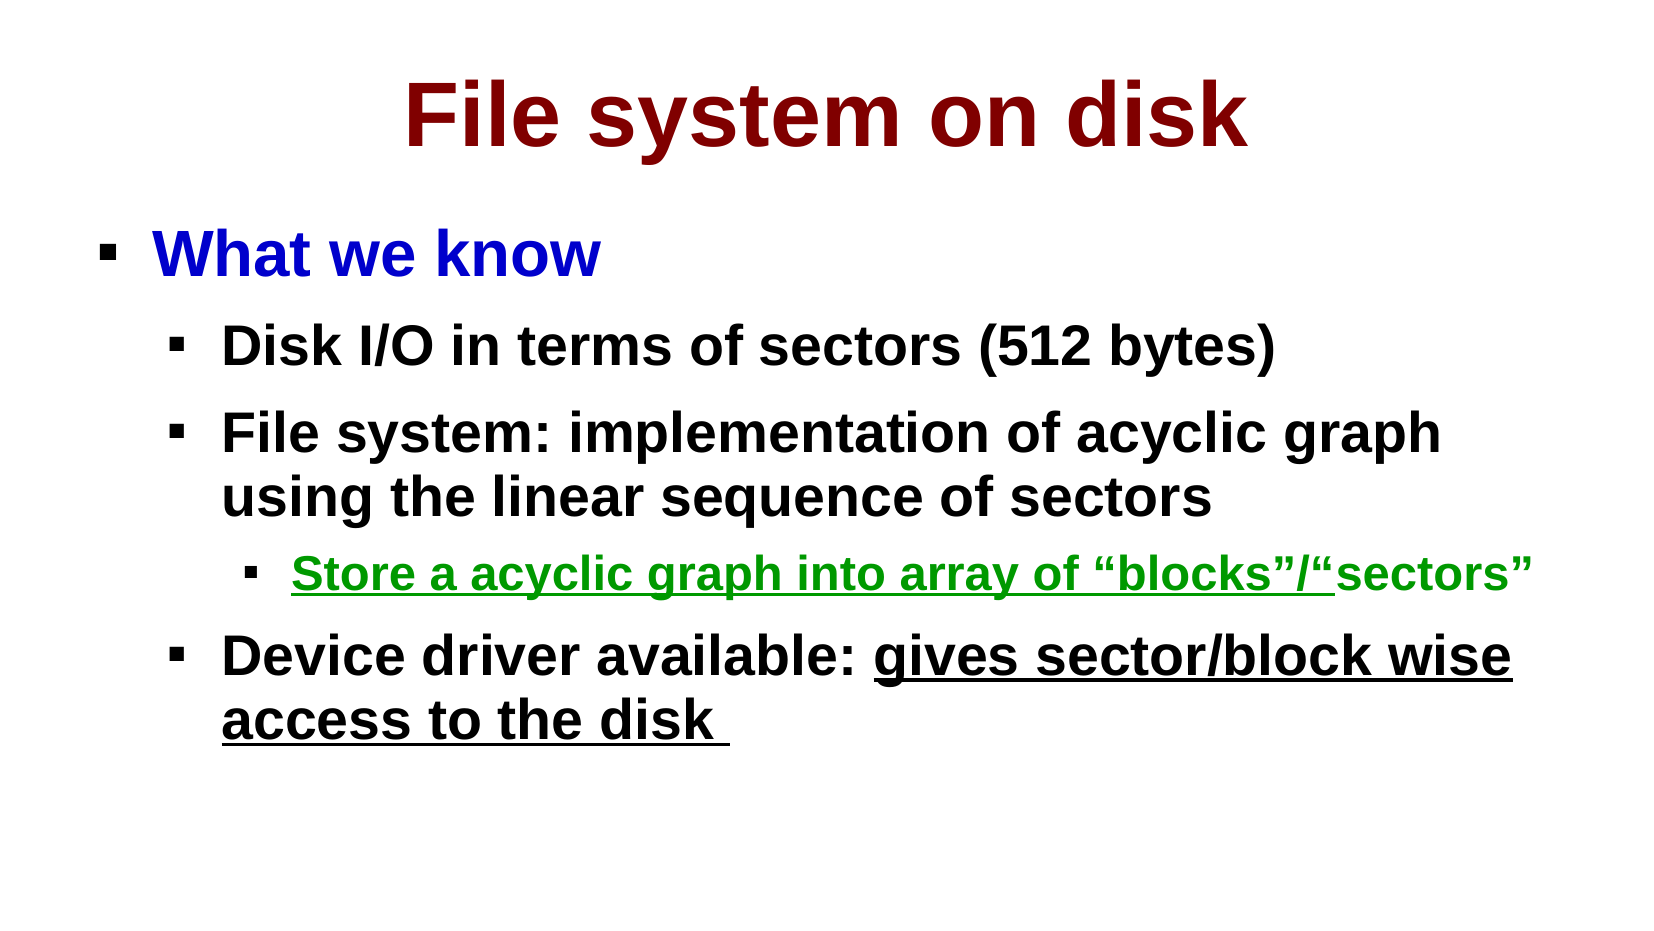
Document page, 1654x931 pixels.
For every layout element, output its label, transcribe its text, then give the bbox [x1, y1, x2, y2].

title File system on disk [82, 37, 1571, 193]
list What we know Disk I/O in terms of sectors (512 bytes) File system: implementation of acyclic graph using the linear sequence of sectors Store a acyclic graph into array of “blocks”/“sectors” Device driver available: gives sector/block wise access to the disk [82, 217, 1571, 757]
